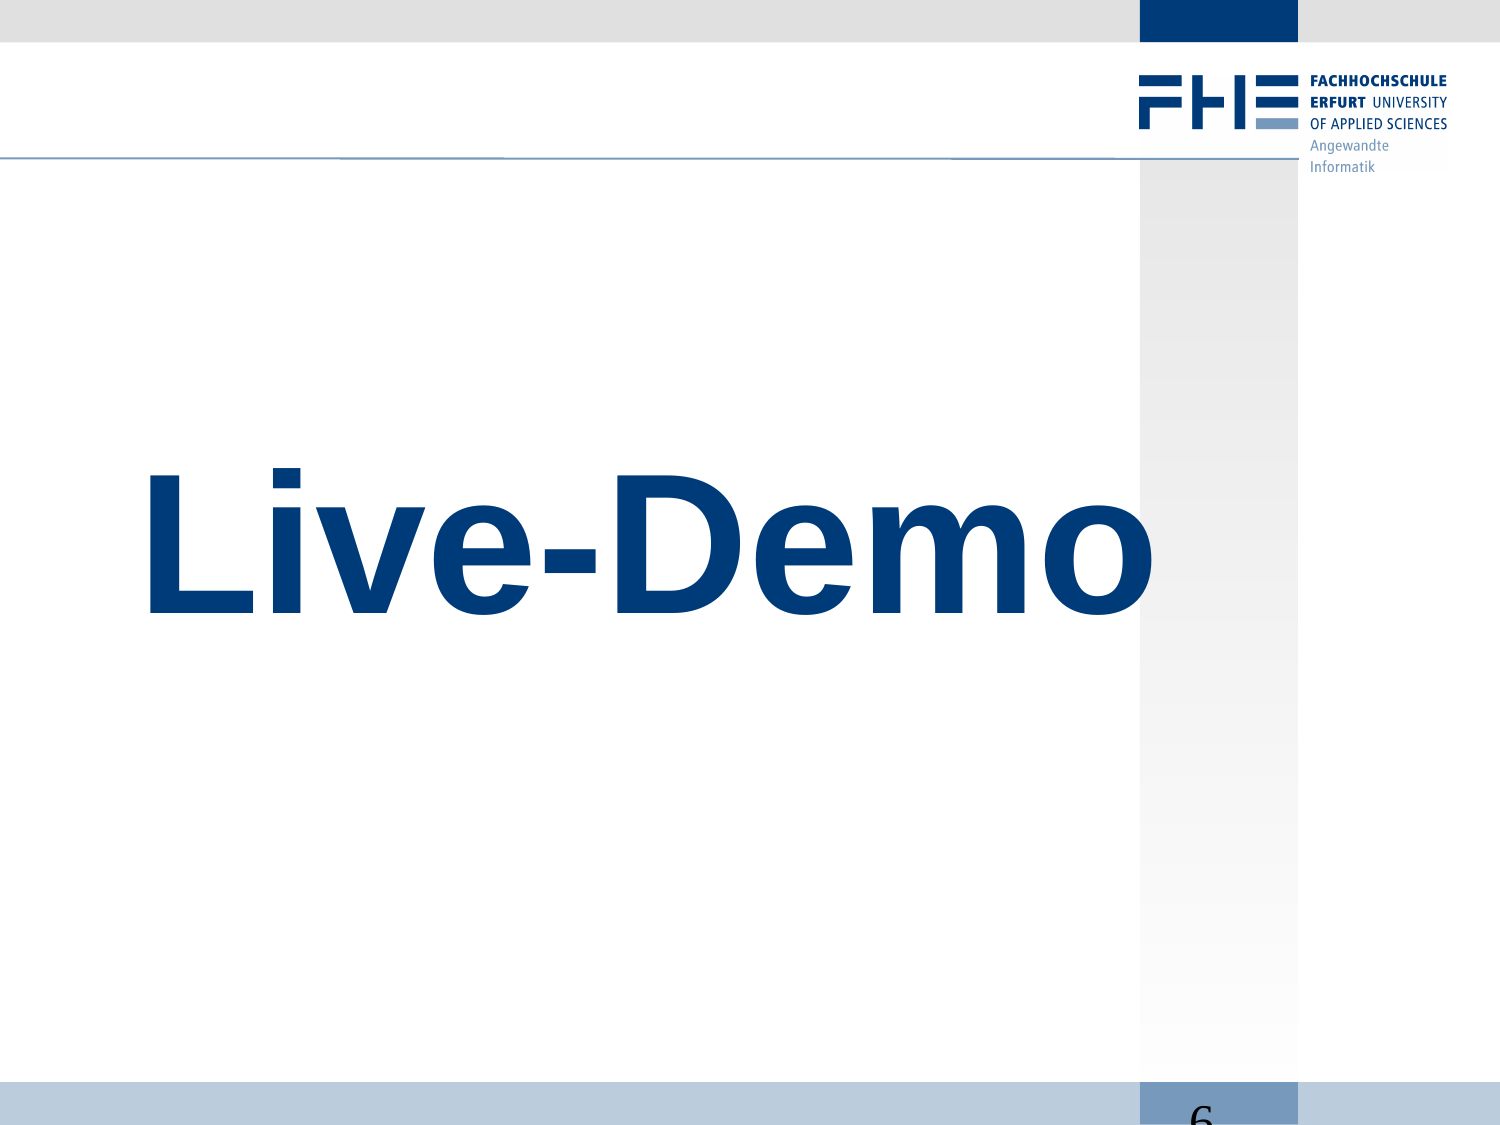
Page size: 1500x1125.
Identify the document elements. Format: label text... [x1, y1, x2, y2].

list Live-Demo [53, 172, 1500, 1083]
picture [1139, 75, 1447, 172]
